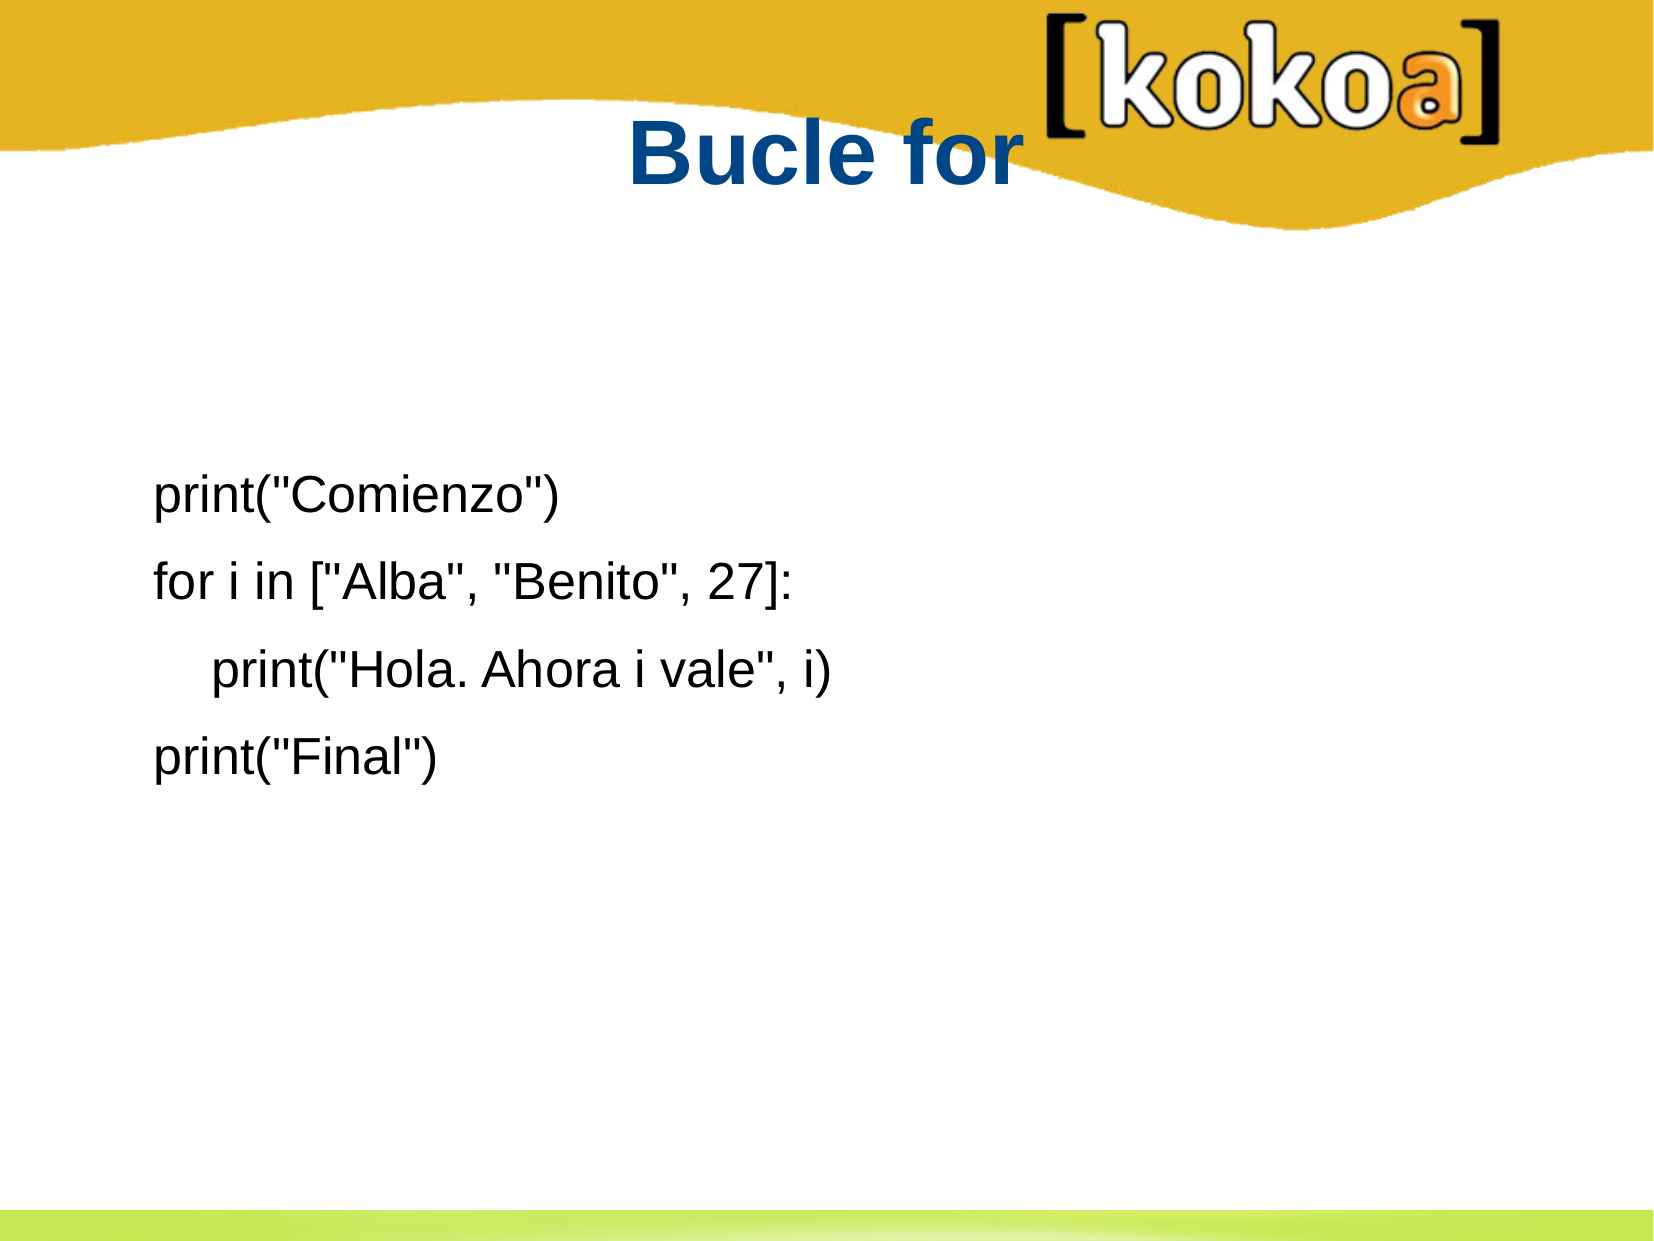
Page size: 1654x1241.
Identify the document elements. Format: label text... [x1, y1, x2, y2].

title Bucle for [82, 49, 1571, 257]
picture [0, 0, 1654, 488]
picture [0, 1210, 1654, 1241]
list print("Comienzo") for i in ["Alba", "Benito", 27]: print("Hola. Ahora i vale", i) print("Final") [82, 290, 1571, 1010]
